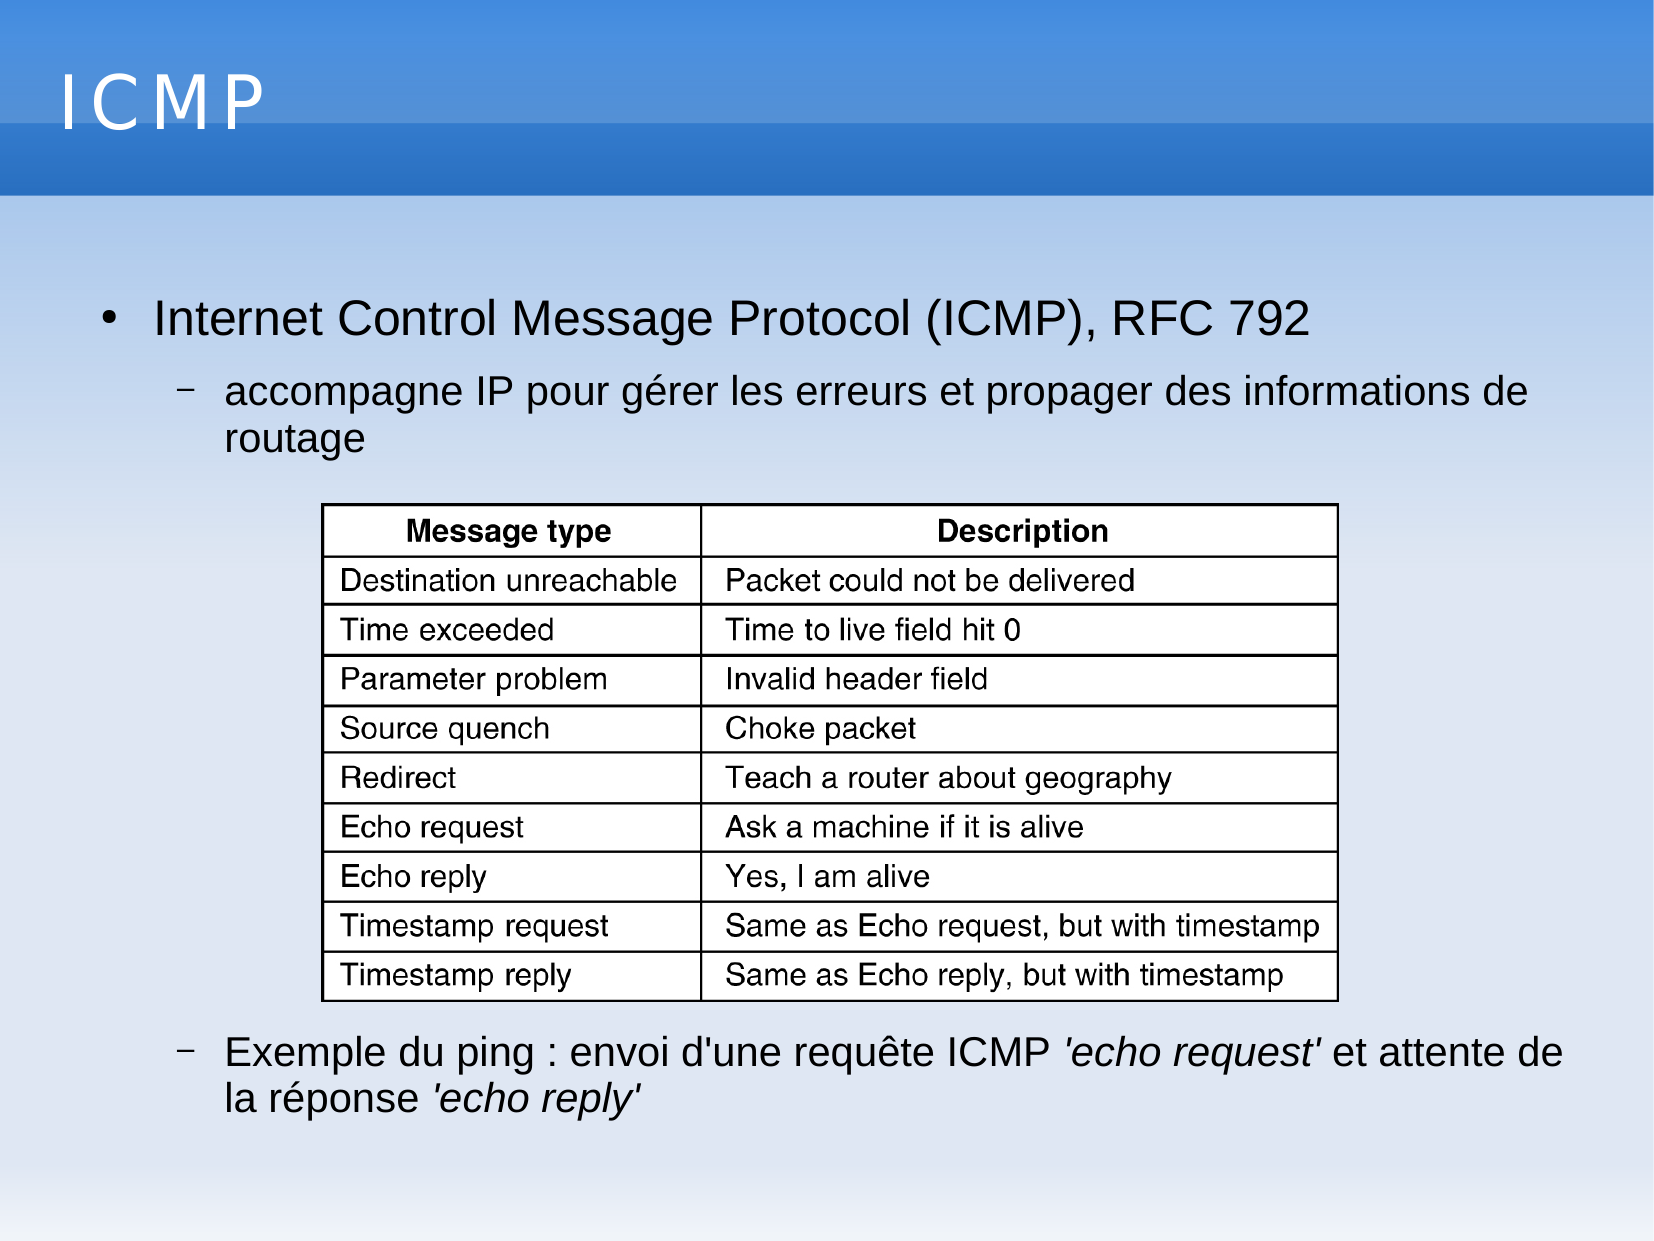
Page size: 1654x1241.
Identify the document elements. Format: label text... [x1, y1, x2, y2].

title ICMP [59, 29, 1270, 178]
list Internet Control Message Protocol (ICMP), RFC 792 accompagne IP pour gérer les erreurs et propager des informations de routage Exemple du ping : envoi d'une requête ICMP 'echo request' et attente de la réponse 'echo reply' [82, 290, 1571, 1128]
picture [0, 0, 1654, 1241]
